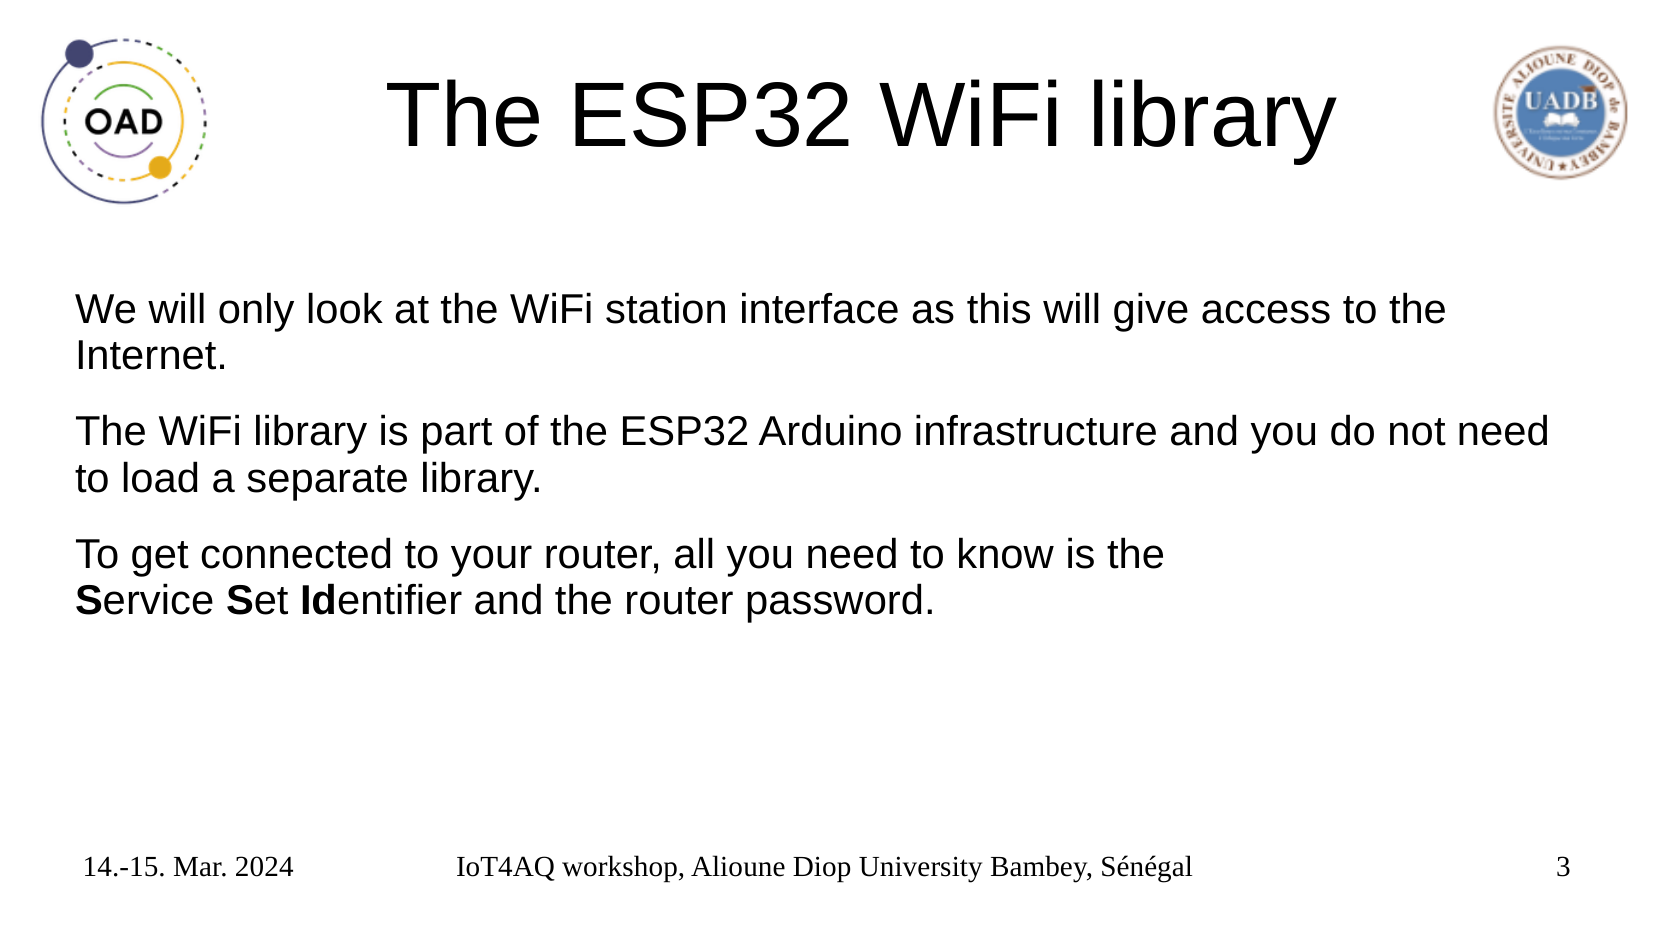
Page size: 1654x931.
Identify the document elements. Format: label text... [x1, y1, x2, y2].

title The ESP32 WiFi library [278, 37, 1446, 193]
list We will only look at the WiFi station interface as this will give access to the Internet. The WiFi library is part of the ESP32 Arduino infrastructure and you do not need to load a separate library. To get connected to your router, all you need to know is the Service Set Identifier and the router password. [75, 285, 1564, 826]
picture [1482, 37, 1641, 188]
picture [0, 24, 242, 225]
